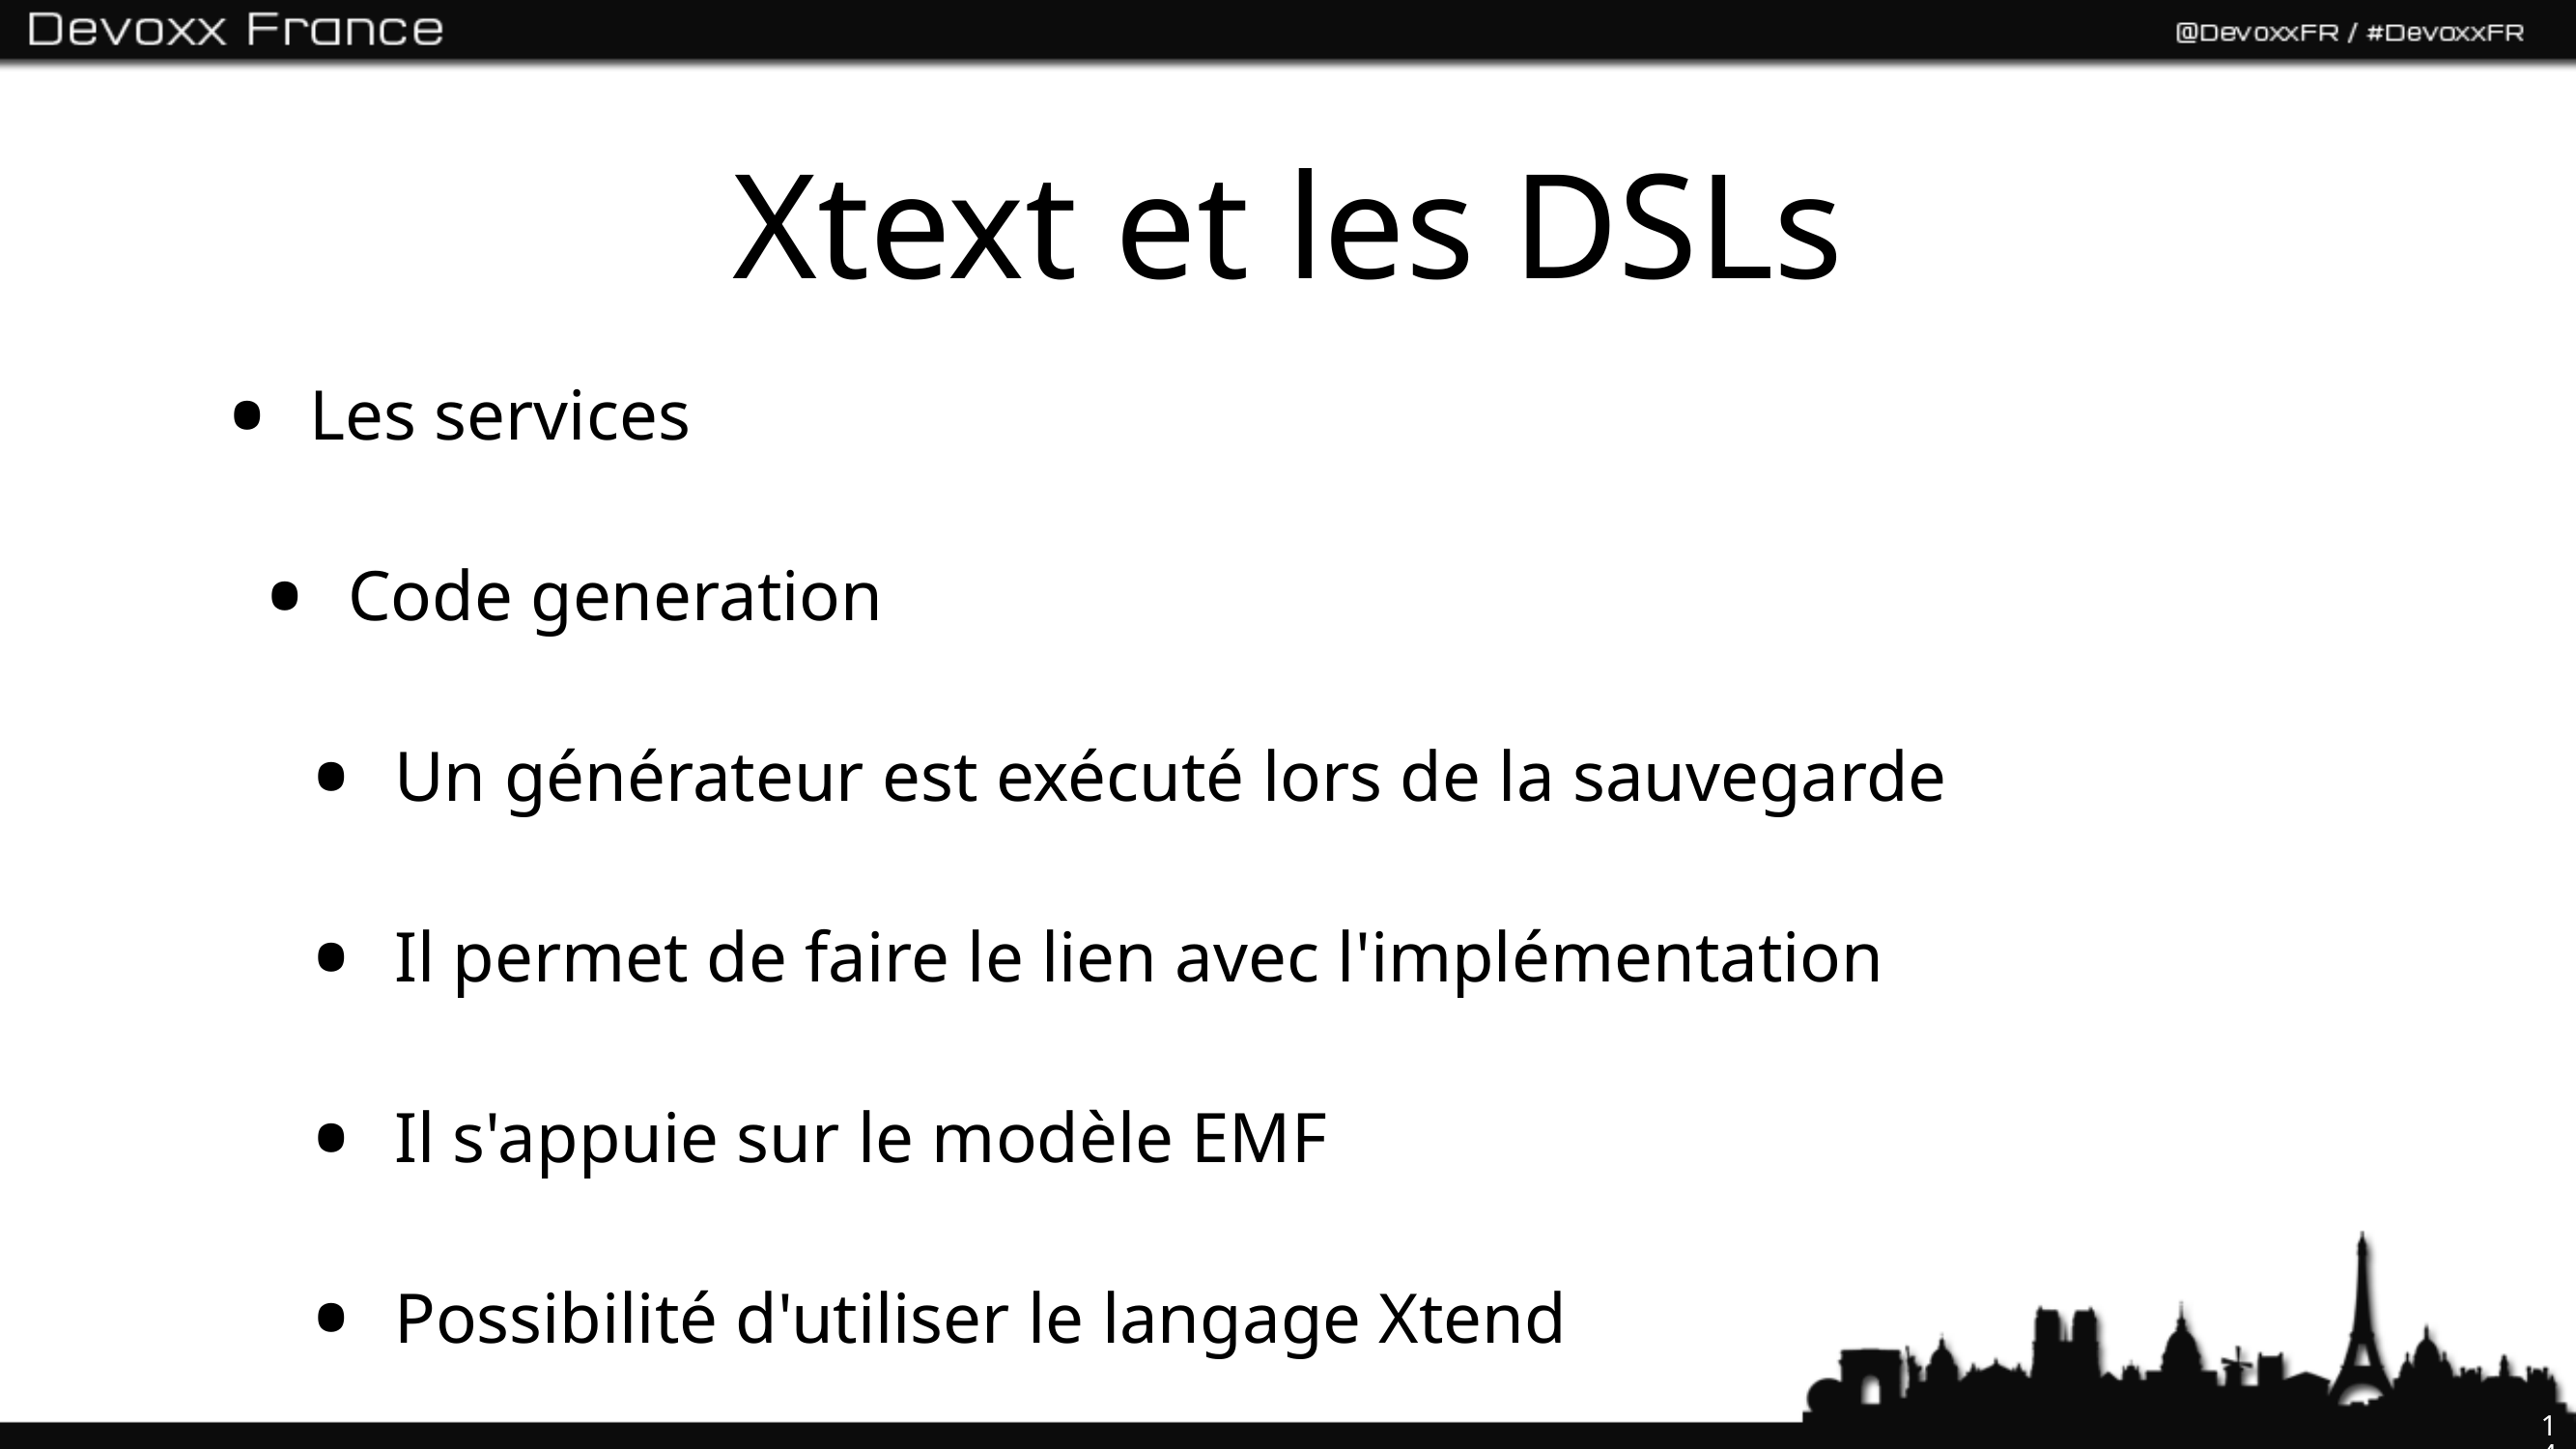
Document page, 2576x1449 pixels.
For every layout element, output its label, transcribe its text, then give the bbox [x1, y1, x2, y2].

title Xtext et les DSLs [183, 38, 2393, 363]
picture [0, 0, 2576, 1449]
list Les services Code generation Un générateur est exécuté lors de la sauvegarde Il permet de faire le lien avec l'implémentation Il s'appuie sur le modèle EMF Possibilité d'utiliser le langage Xtend [183, 363, 2393, 1366]
